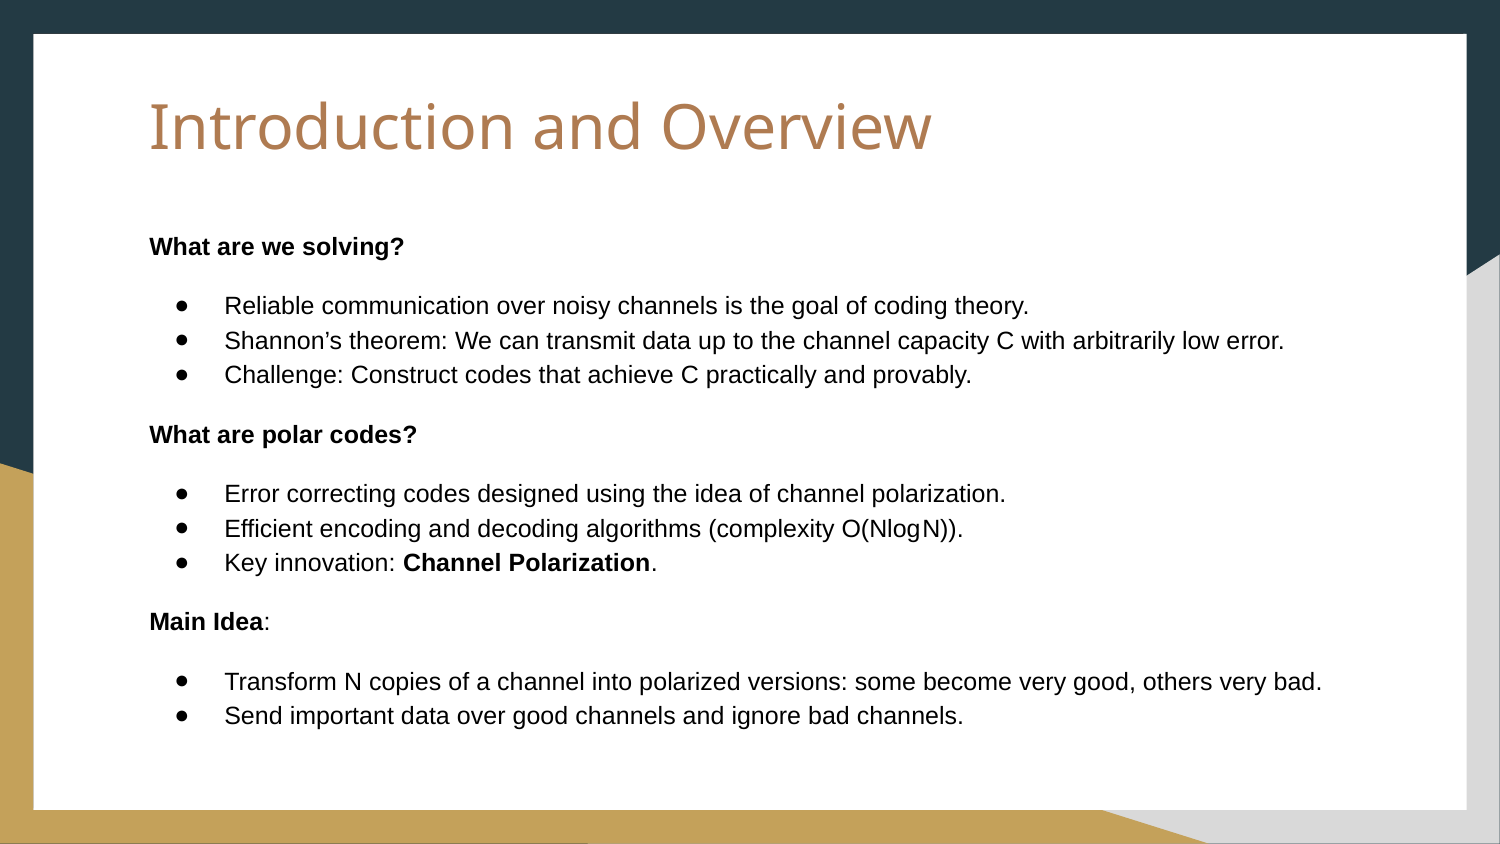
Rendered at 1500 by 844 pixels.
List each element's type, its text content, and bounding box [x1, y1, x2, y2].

title Introduction and Overview [134, 68, 1366, 211]
list What are we solving? Reliable communication over noisy channels is the goal of coding theory. Shannon’s theorem: We can transmit data up to the channel capacity C with arbitrarily low error. Challenge: Construct codes that achieve C practically and provably. What are polar codes? Error correcting codes designed using the idea of channel polarization. Efficient encoding and decoding algorithms (complexity O(Nlog⁡N)). Key innovation: Channel Polarization. Main Idea: Transform N copies of a channel into polarized versions: some become very good, others very bad. Send important data over good channels and ignore bad channels. [134, 211, 1366, 729]
